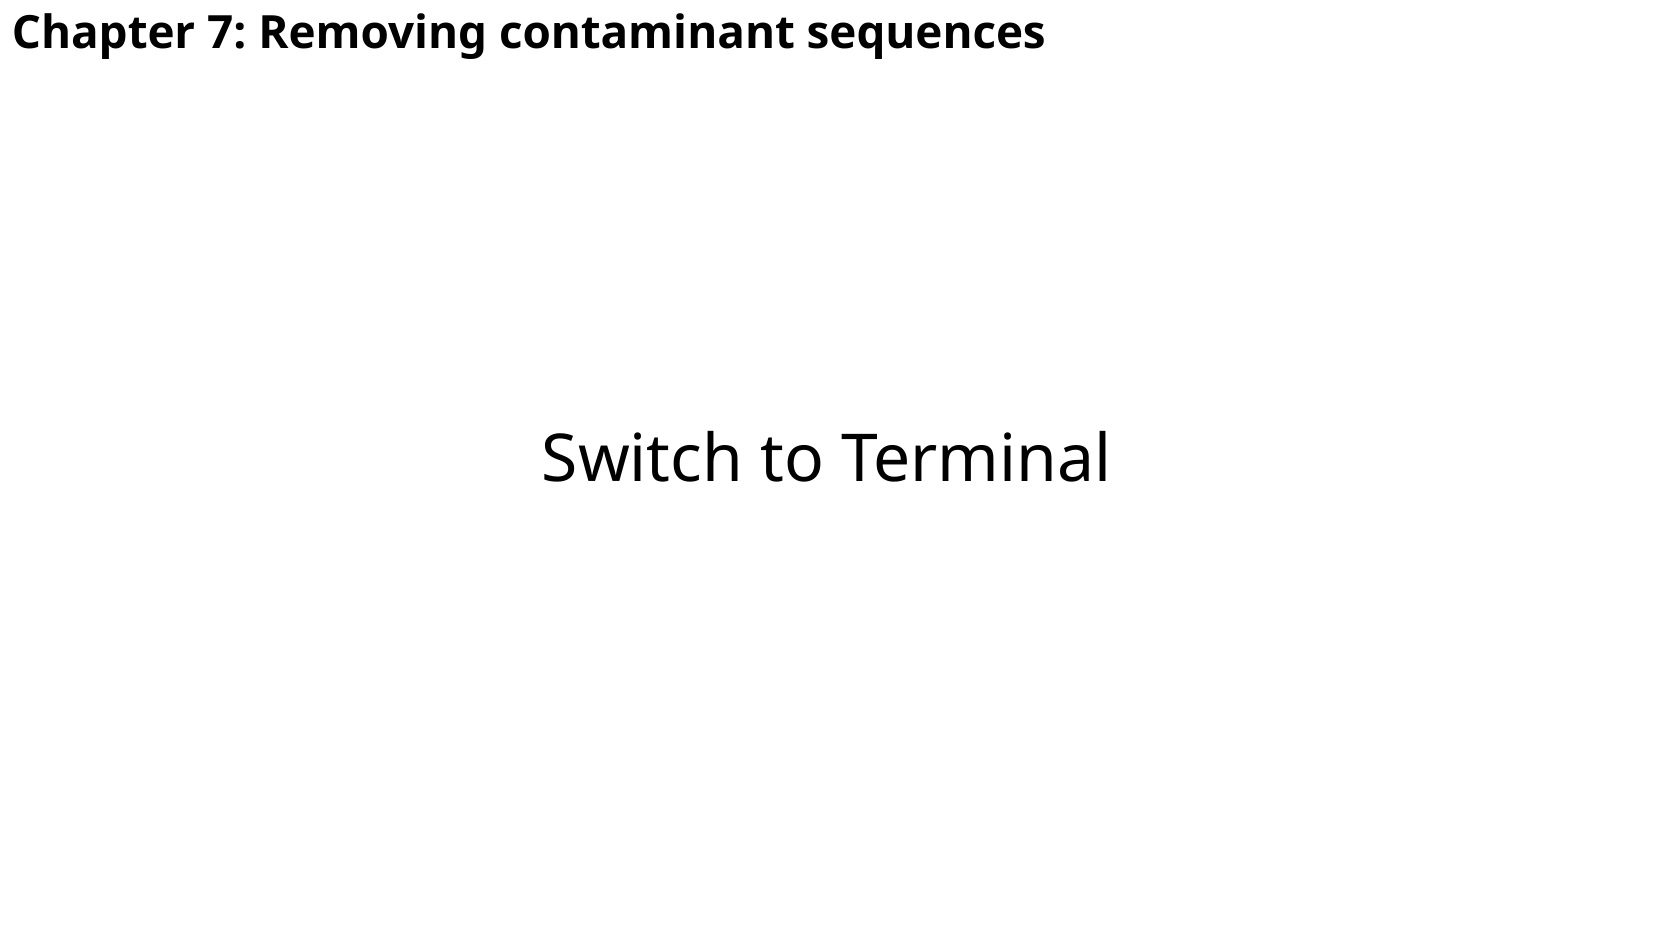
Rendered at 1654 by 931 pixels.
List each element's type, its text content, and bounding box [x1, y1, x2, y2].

title Chapter 7: Removing contaminant sequences [11, 0, 1642, 130]
list Switch to Terminal [531, 410, 1123, 520]
